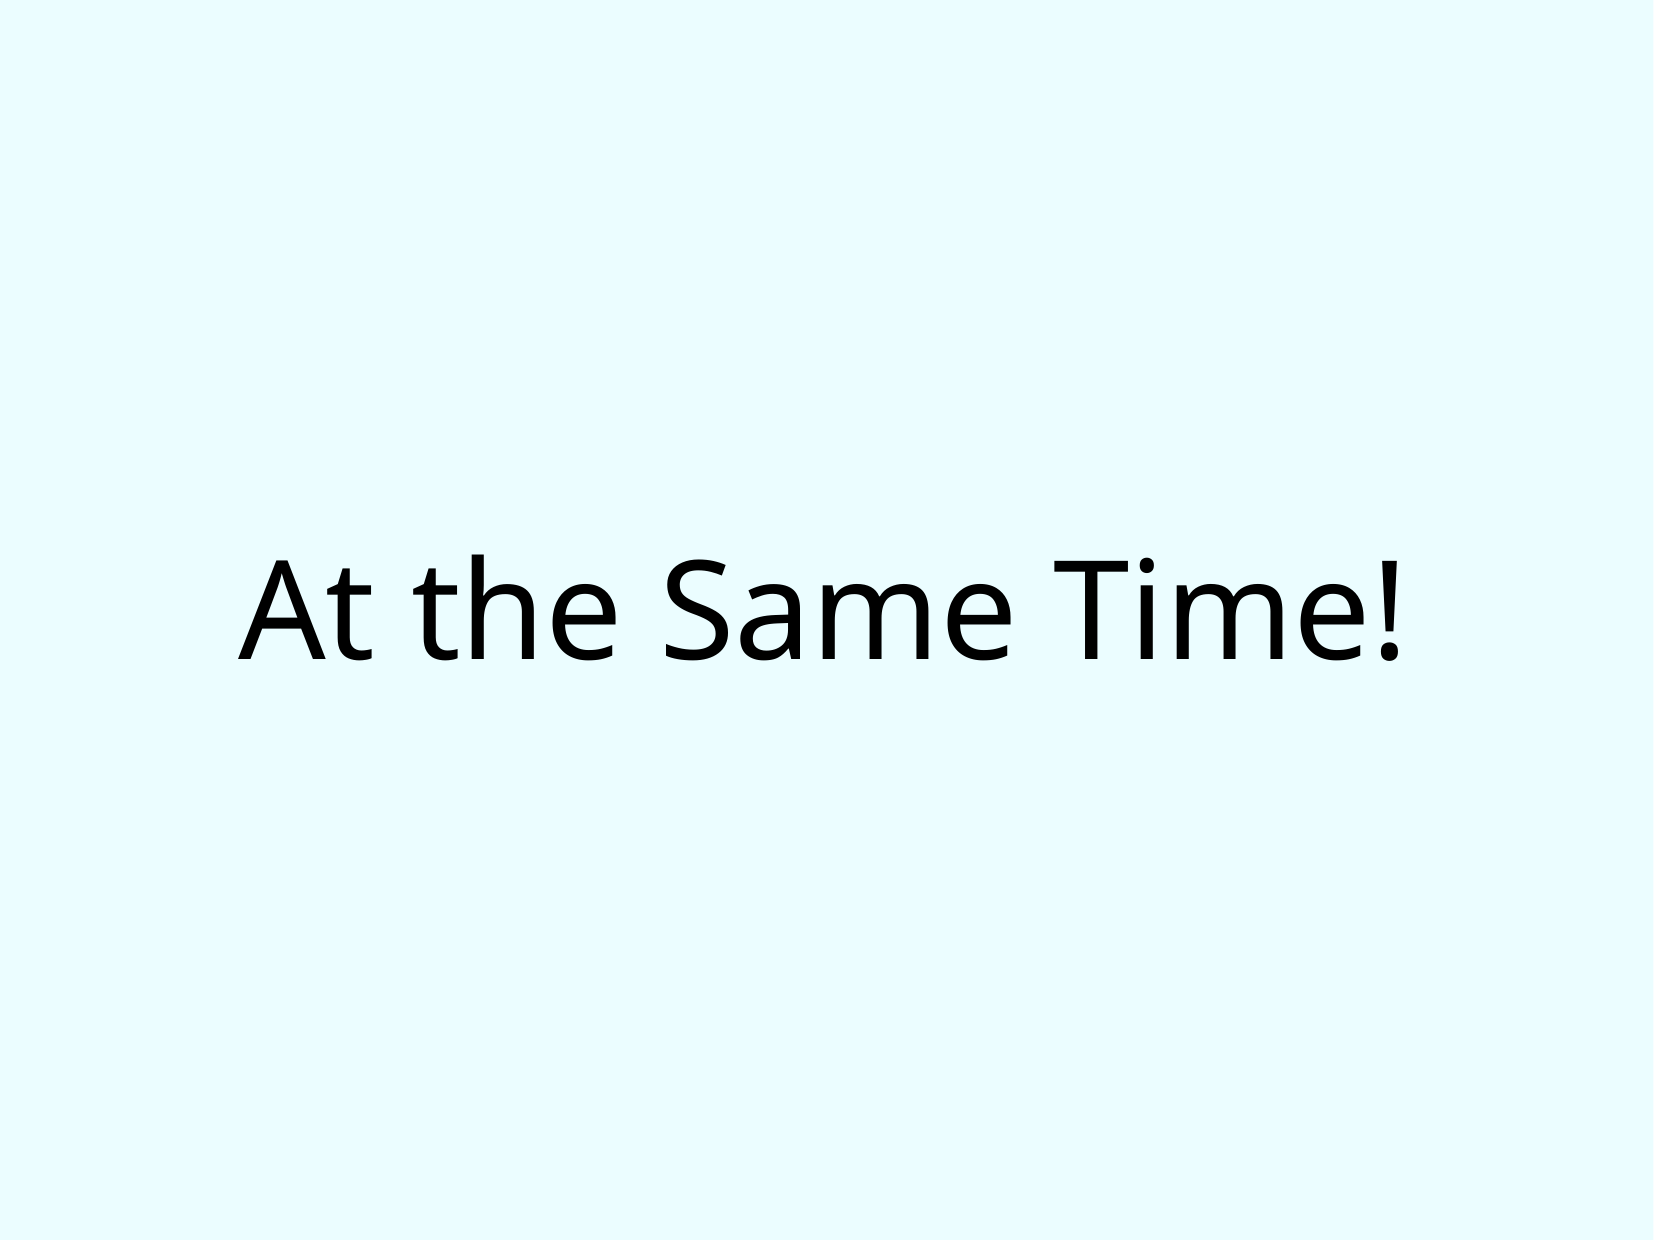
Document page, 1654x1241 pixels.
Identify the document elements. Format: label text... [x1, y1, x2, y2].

text_box At the Same Time! [79, 69, 1568, 1144]
